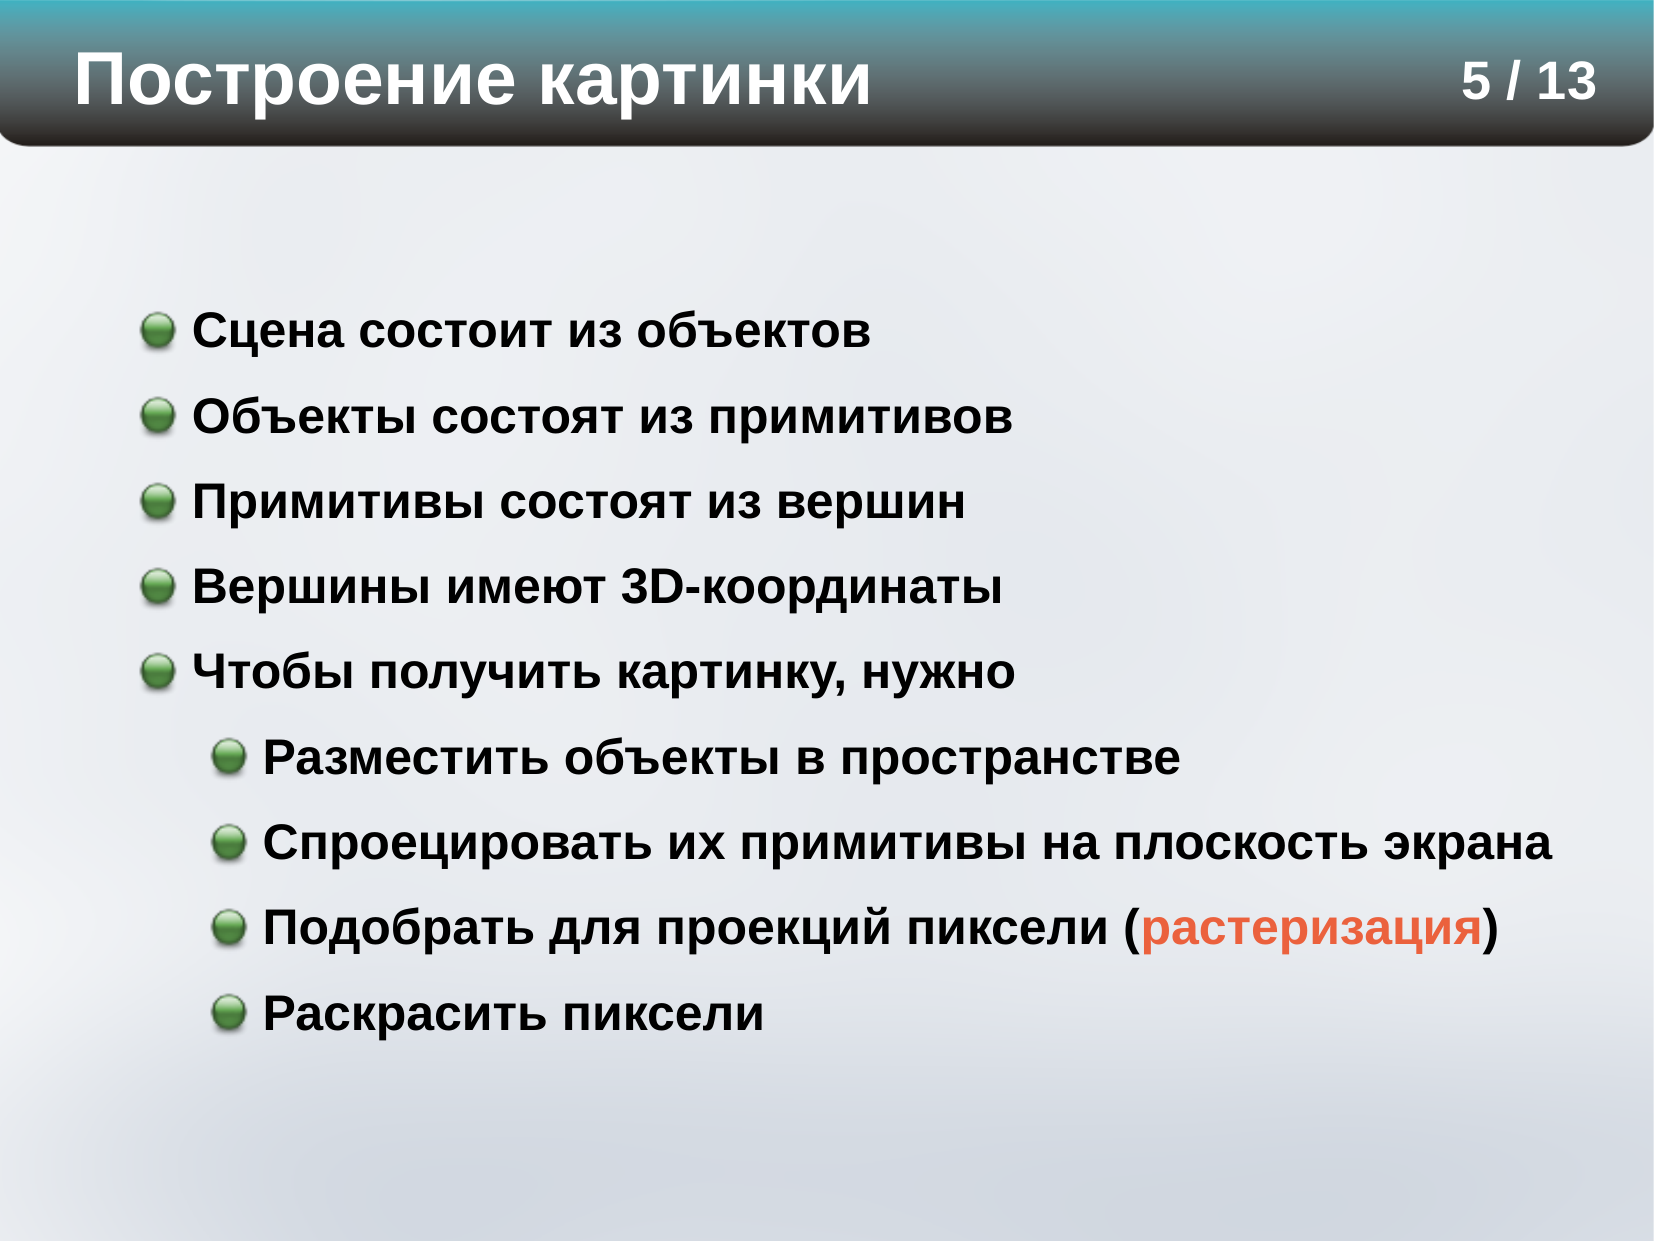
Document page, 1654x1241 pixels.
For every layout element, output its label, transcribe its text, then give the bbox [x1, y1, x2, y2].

text_box <number> / 13 [1446, 42, 1654, 179]
text_box Построение картинки [59, 29, 1418, 129]
picture [0, 0, 1654, 1241]
text_box Сцена состоит из объектов Объекты состоят из примитивов Примитивы состоят из вершин Вершины имеют 3D-координаты Чтобы получить картинку, нужно Разместить объекты в пространстве Спроецировать их примитивы на плоскость экрана Подобрать для проекций пиксели (растеризация) Раскрасить пиксели [118, 295, 1595, 1049]
